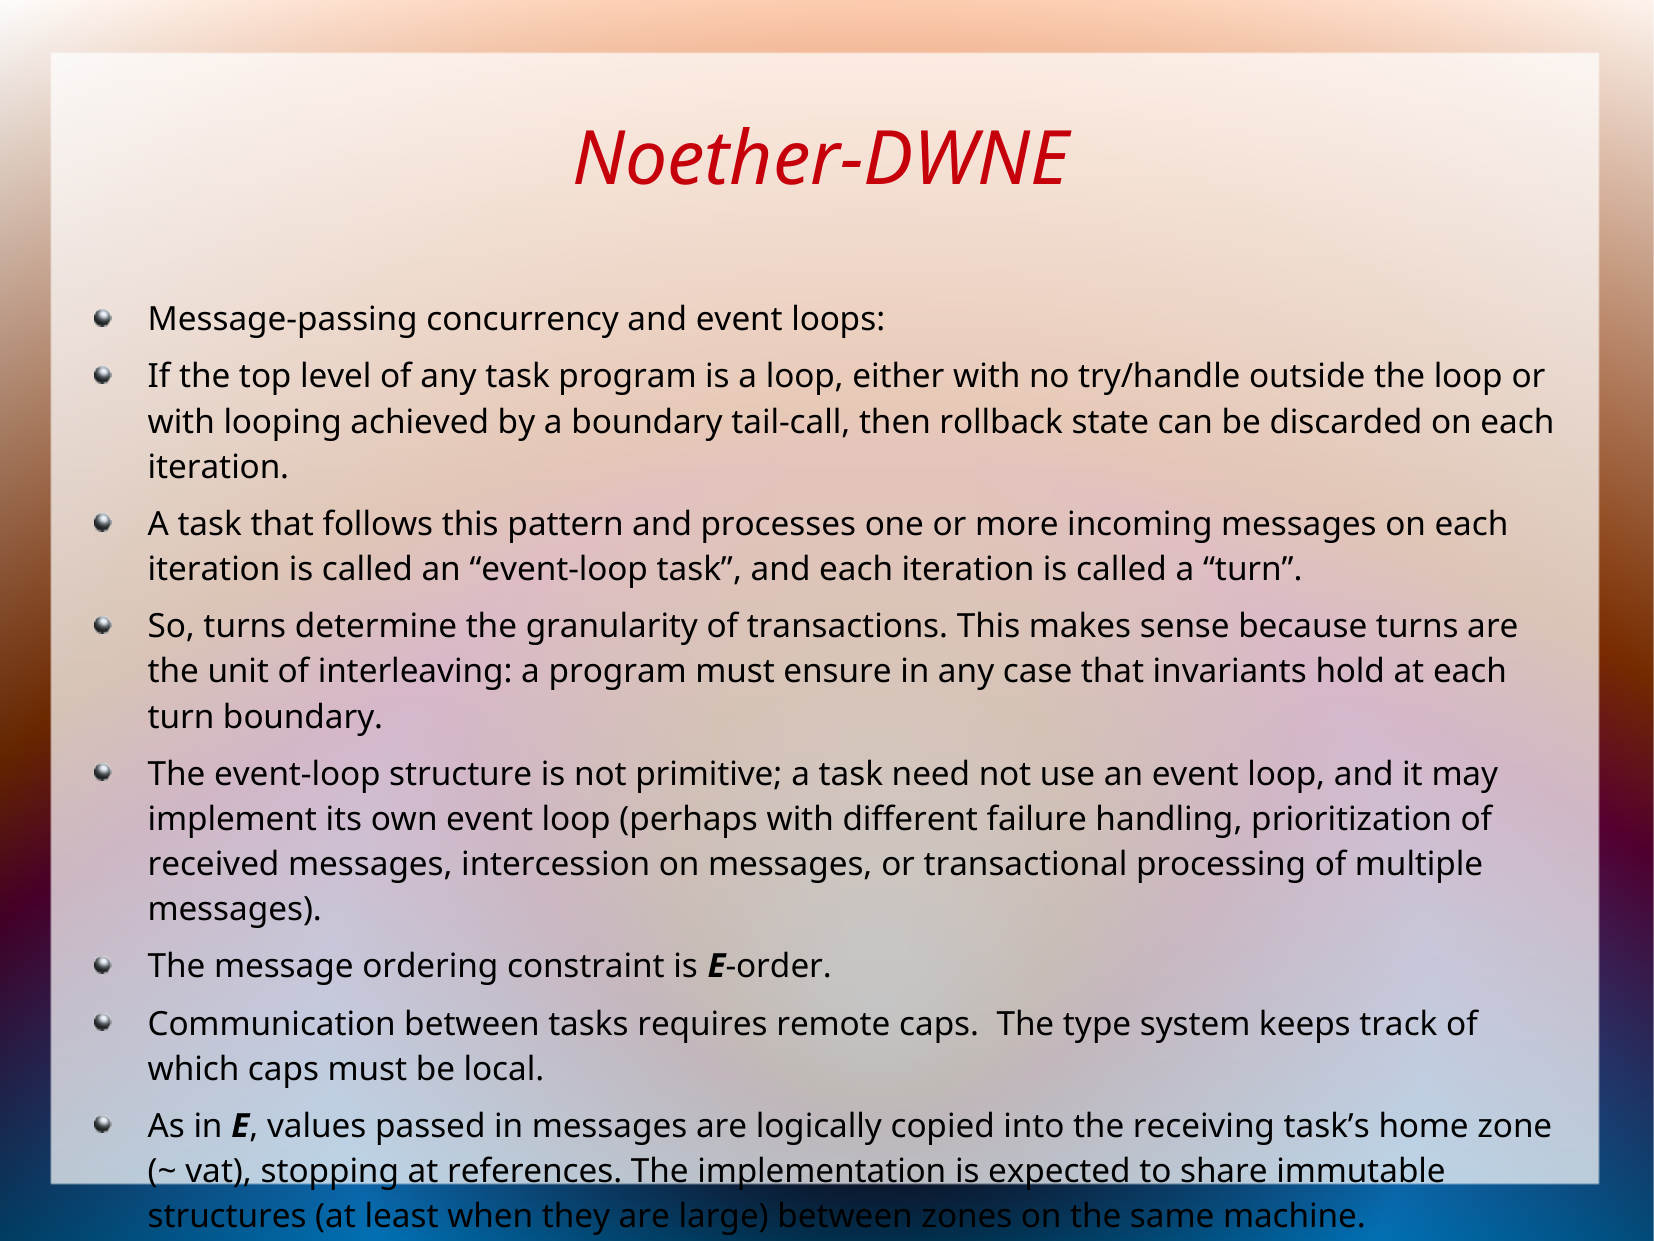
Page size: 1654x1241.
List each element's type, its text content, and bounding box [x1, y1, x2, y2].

list Message-passing concurrency and event loops: If the top level of any task program is a loop, either with no try/handle outside the loop or with looping achieved by a boundary tail-call, then rollback state can be discarded on each iteration. A task that follows this pattern and processes one or more incoming messages on each iteration is called an “event-loop task”, and each iteration is called a “turn”. So, turns determine the granularity of transactions. This makes sense because turns are the unit of interleaving: a program must ensure in any case that invariants hold at each turn boundary. The event-loop structure is not primitive; a task need not use an event loop, and it may implement its own event loop (perhaps with different failure handling, prioritization of received messages, intercession on messages, or transactional processing of multiple messages). The message ordering constraint is E-order. Communication between tasks requires remote caps. The type system keeps track of which caps must be local. As in E, values passed in messages are logically copied into the receiving task’s home zone (~ vat), stopping at references. The implementation is expected to share immutable structures (at least when they are large) between zones on the same machine. [76, 295, 1565, 1099]
title Noether-DWNE [76, 59, 1565, 252]
picture [0, 0, 1654, 1241]
